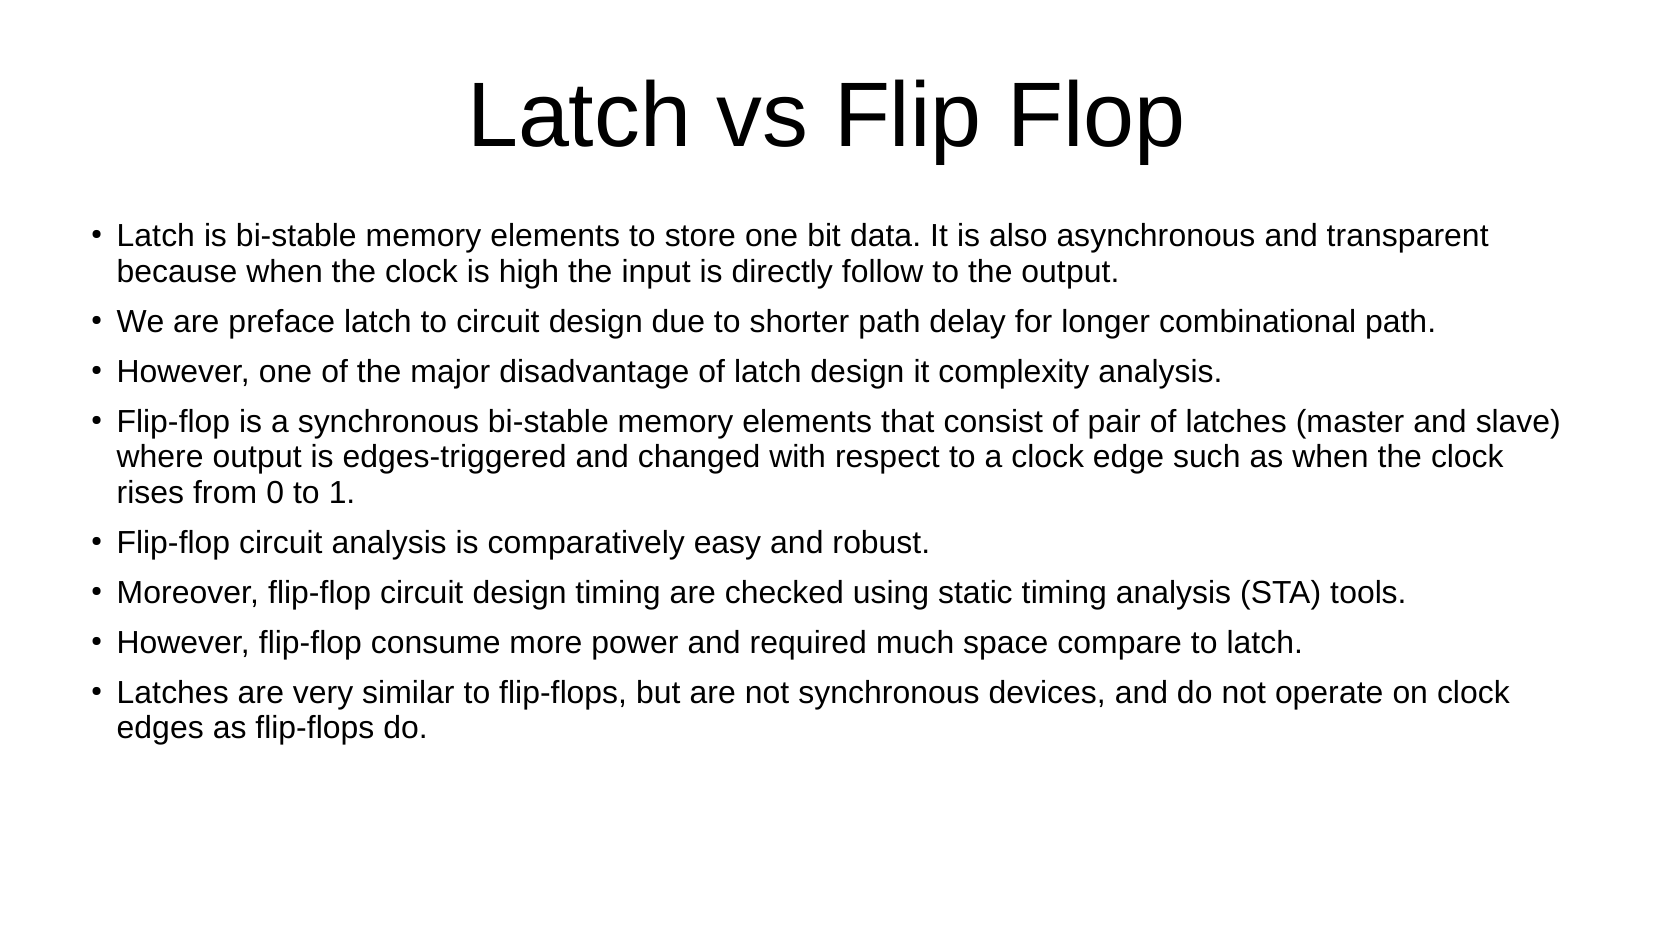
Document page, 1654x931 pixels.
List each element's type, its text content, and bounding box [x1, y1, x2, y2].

list Latch is bi-stable memory elements to store one bit data. It is also asynchronous and transparent because when the clock is high the input is directly follow to the output. We are preface latch to circuit design due to shorter path delay for longer combinational path. However, one of the major disadvantage of latch design it complexity analysis. Flip-flop is a synchronous bi-stable memory elements that consist of pair of latches (master and slave) where output is edges-triggered and changed with respect to a clock edge such as when the clock rises from 0 to 1. Flip-flop circuit analysis is comparatively easy and robust. Moreover, flip-flop circuit design timing are checked using static timing analysis (STA) tools. However, flip-flop consume more power and required much space compare to latch. Latches are very similar to flip-flops, but are not synchronous devices, and do not operate on clock edges as flip-flops do. [82, 217, 1571, 758]
title Latch vs Flip Flop [82, 37, 1571, 193]
